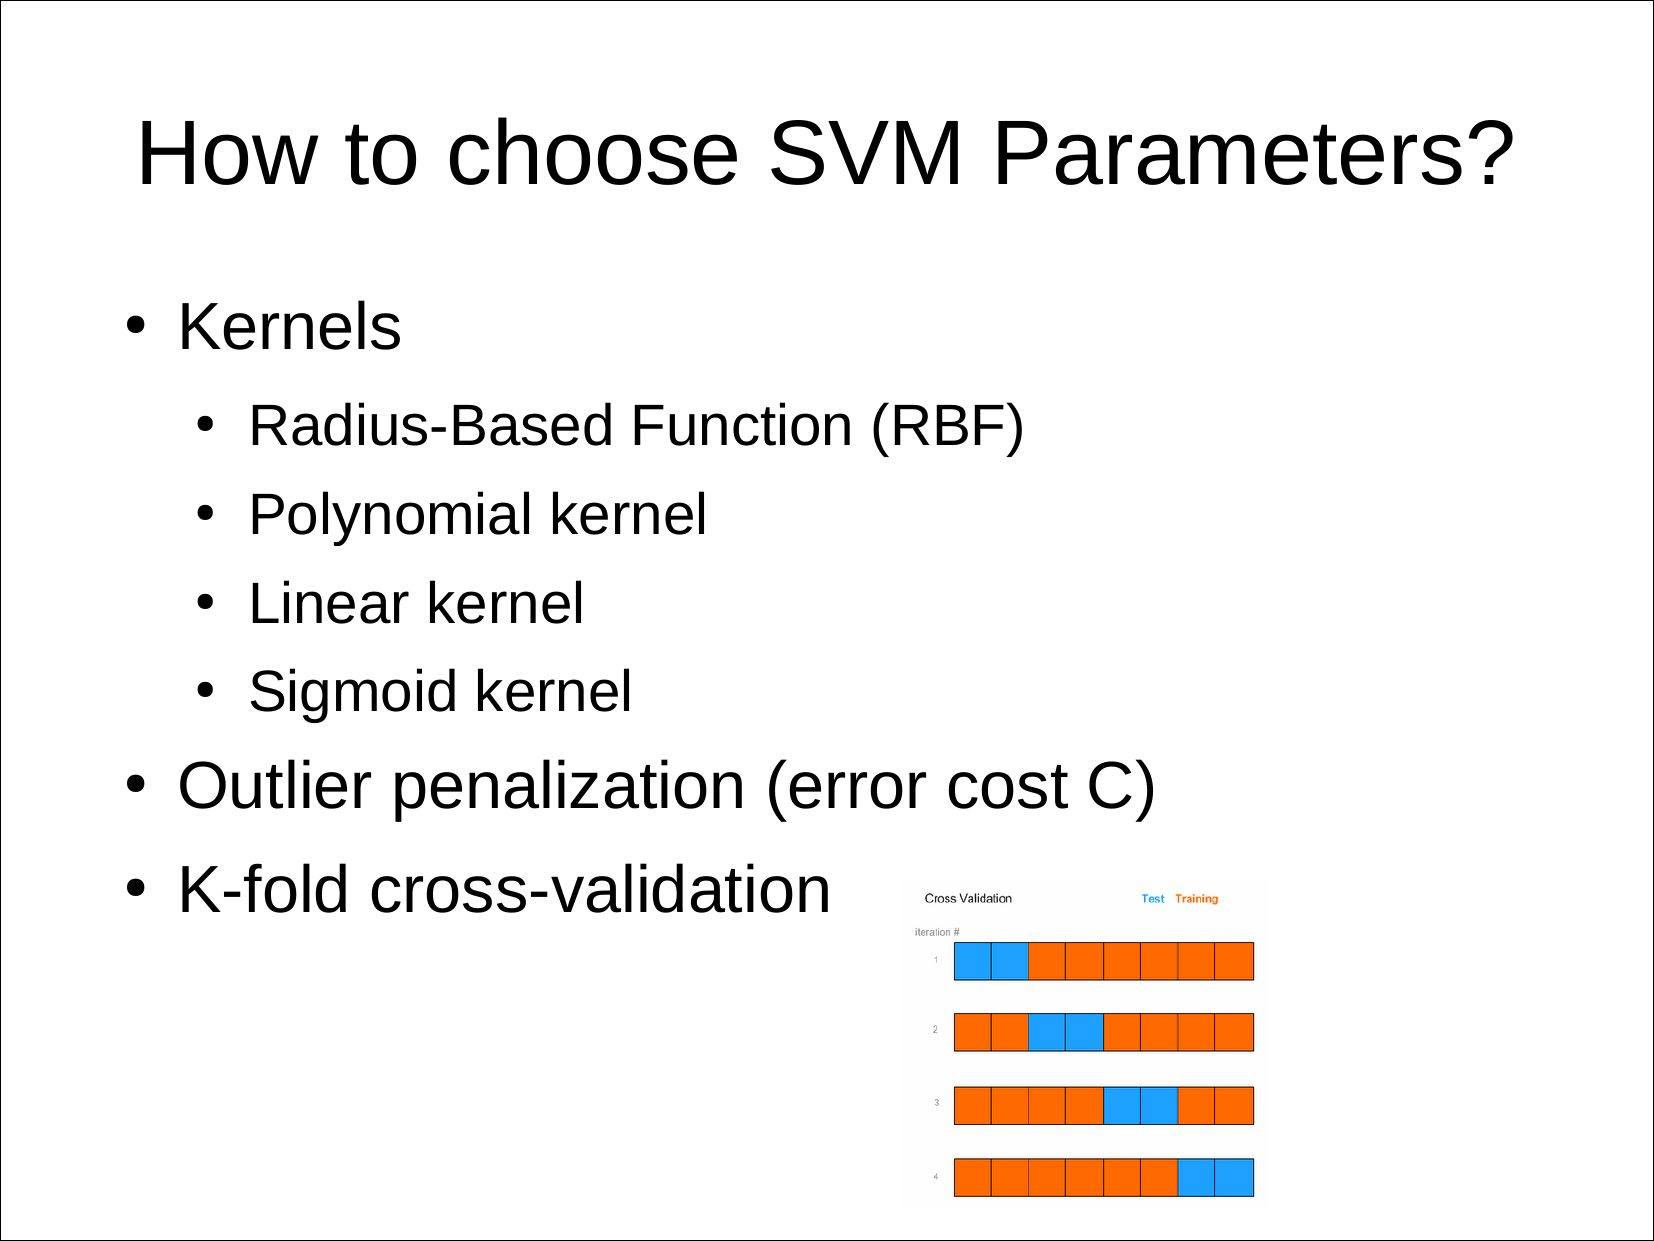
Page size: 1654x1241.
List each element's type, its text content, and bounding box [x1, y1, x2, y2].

list Kernels Radius-Based Function (RBF) Polynomial kernel Linear kernel Sigmoid kernel Outlier penalization (error cost C) K-fold cross-validation [88, 288, 1577, 1093]
picture [902, 879, 1270, 1211]
title How to choose SVM Parameters? [82, 56, 1571, 250]
